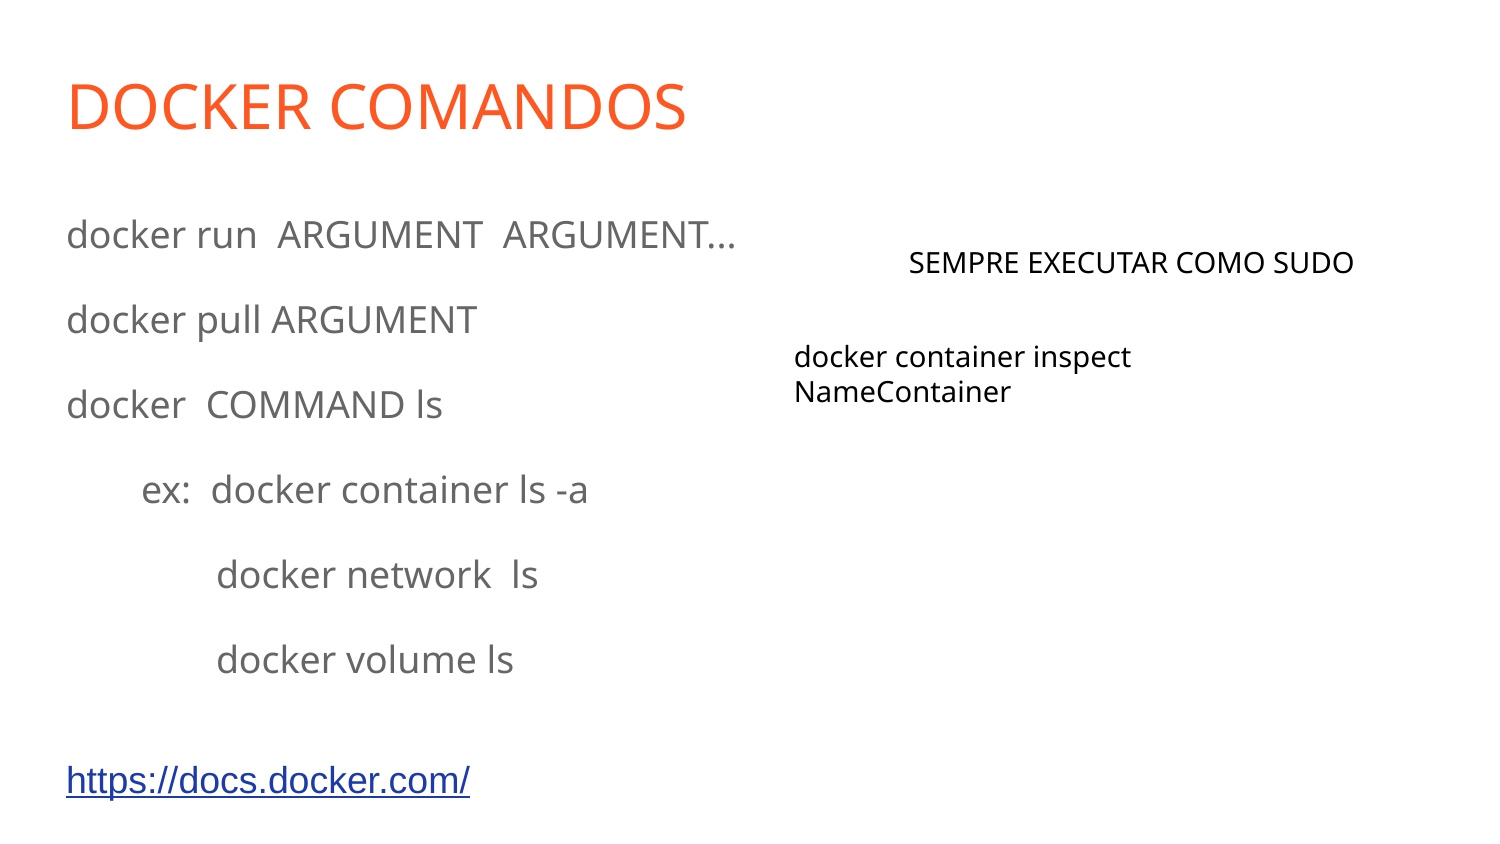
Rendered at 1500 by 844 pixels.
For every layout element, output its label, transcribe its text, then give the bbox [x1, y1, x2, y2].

list docker run ARGUMENT ARGUMENT... docker pull ARGUMENT docker COMMAND ls ex: docker container ls -a docker network ls docker volume ls [51, 189, 1449, 750]
text_box docker container inspect NameContainer [778, 322, 1354, 395]
title DOCKER COMANDOS [51, 52, 1449, 147]
text_box https://docs.docker.com/ [51, 741, 548, 803]
text_box SEMPRE EXECUTAR COMO SUDO [893, 229, 1377, 302]
